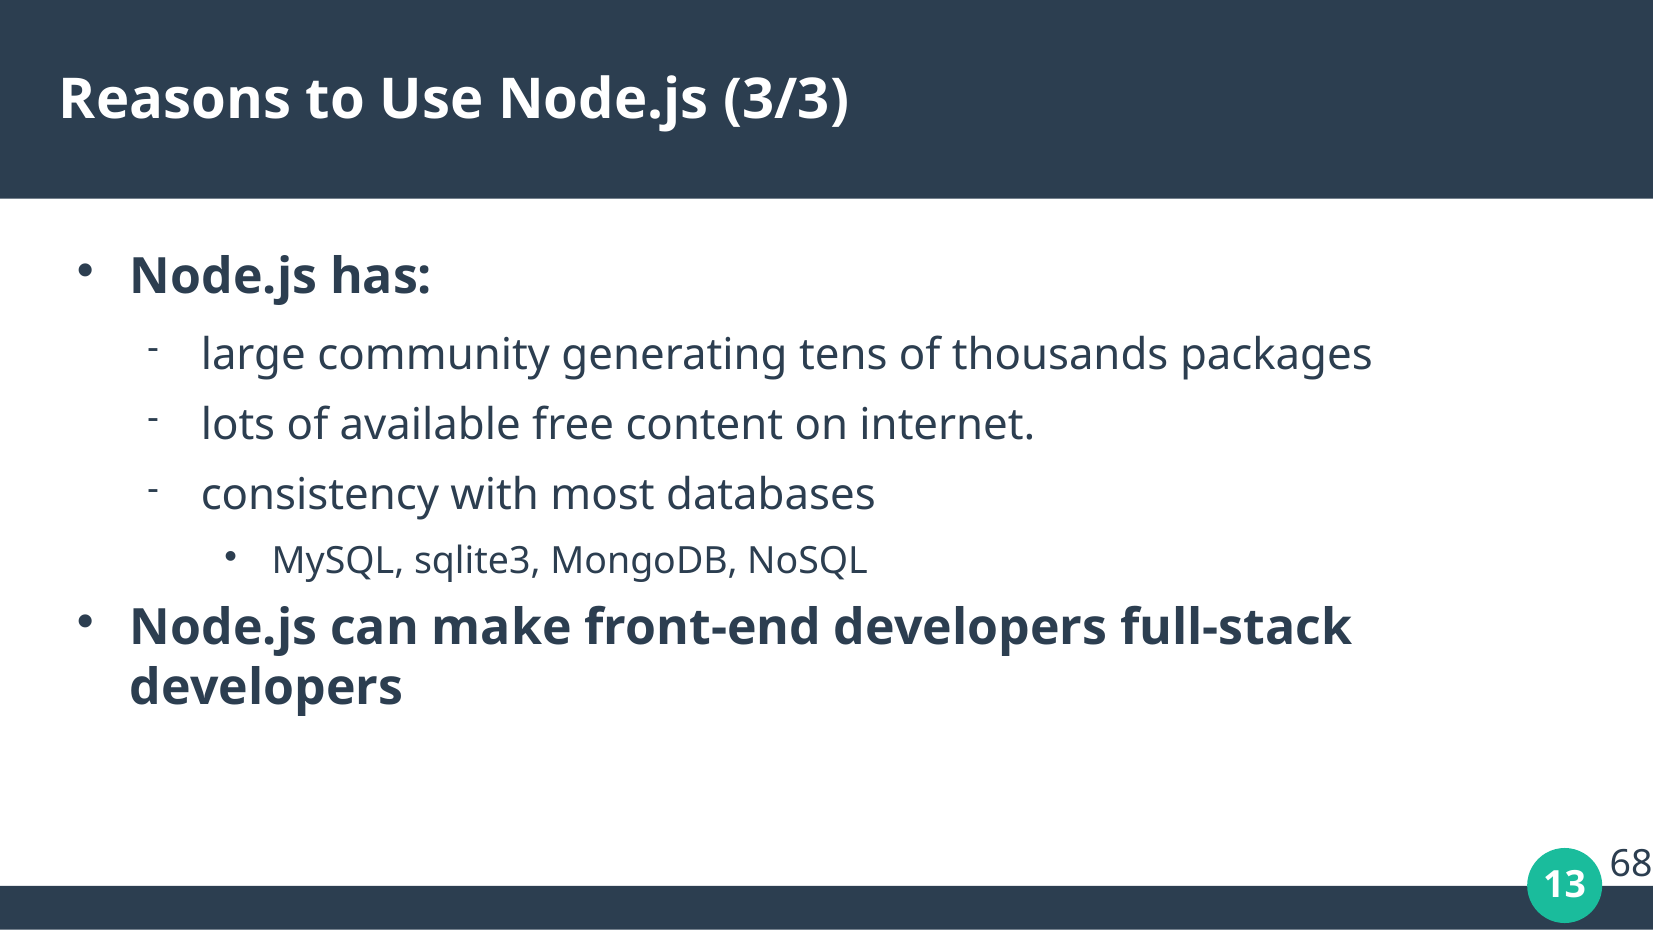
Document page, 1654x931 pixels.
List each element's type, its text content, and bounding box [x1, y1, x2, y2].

list Node.js has: large community generating tens of thousands packages lots of available free content on internet. consistency with most databases MySQL, sqlite3, MongoDB, NoSQL Node.js can make front-end developers full-stack developers [59, 243, 1594, 864]
title Reasons to Use Node.js (3/3) [59, 37, 1594, 155]
text_box 68 [1588, 830, 1654, 899]
